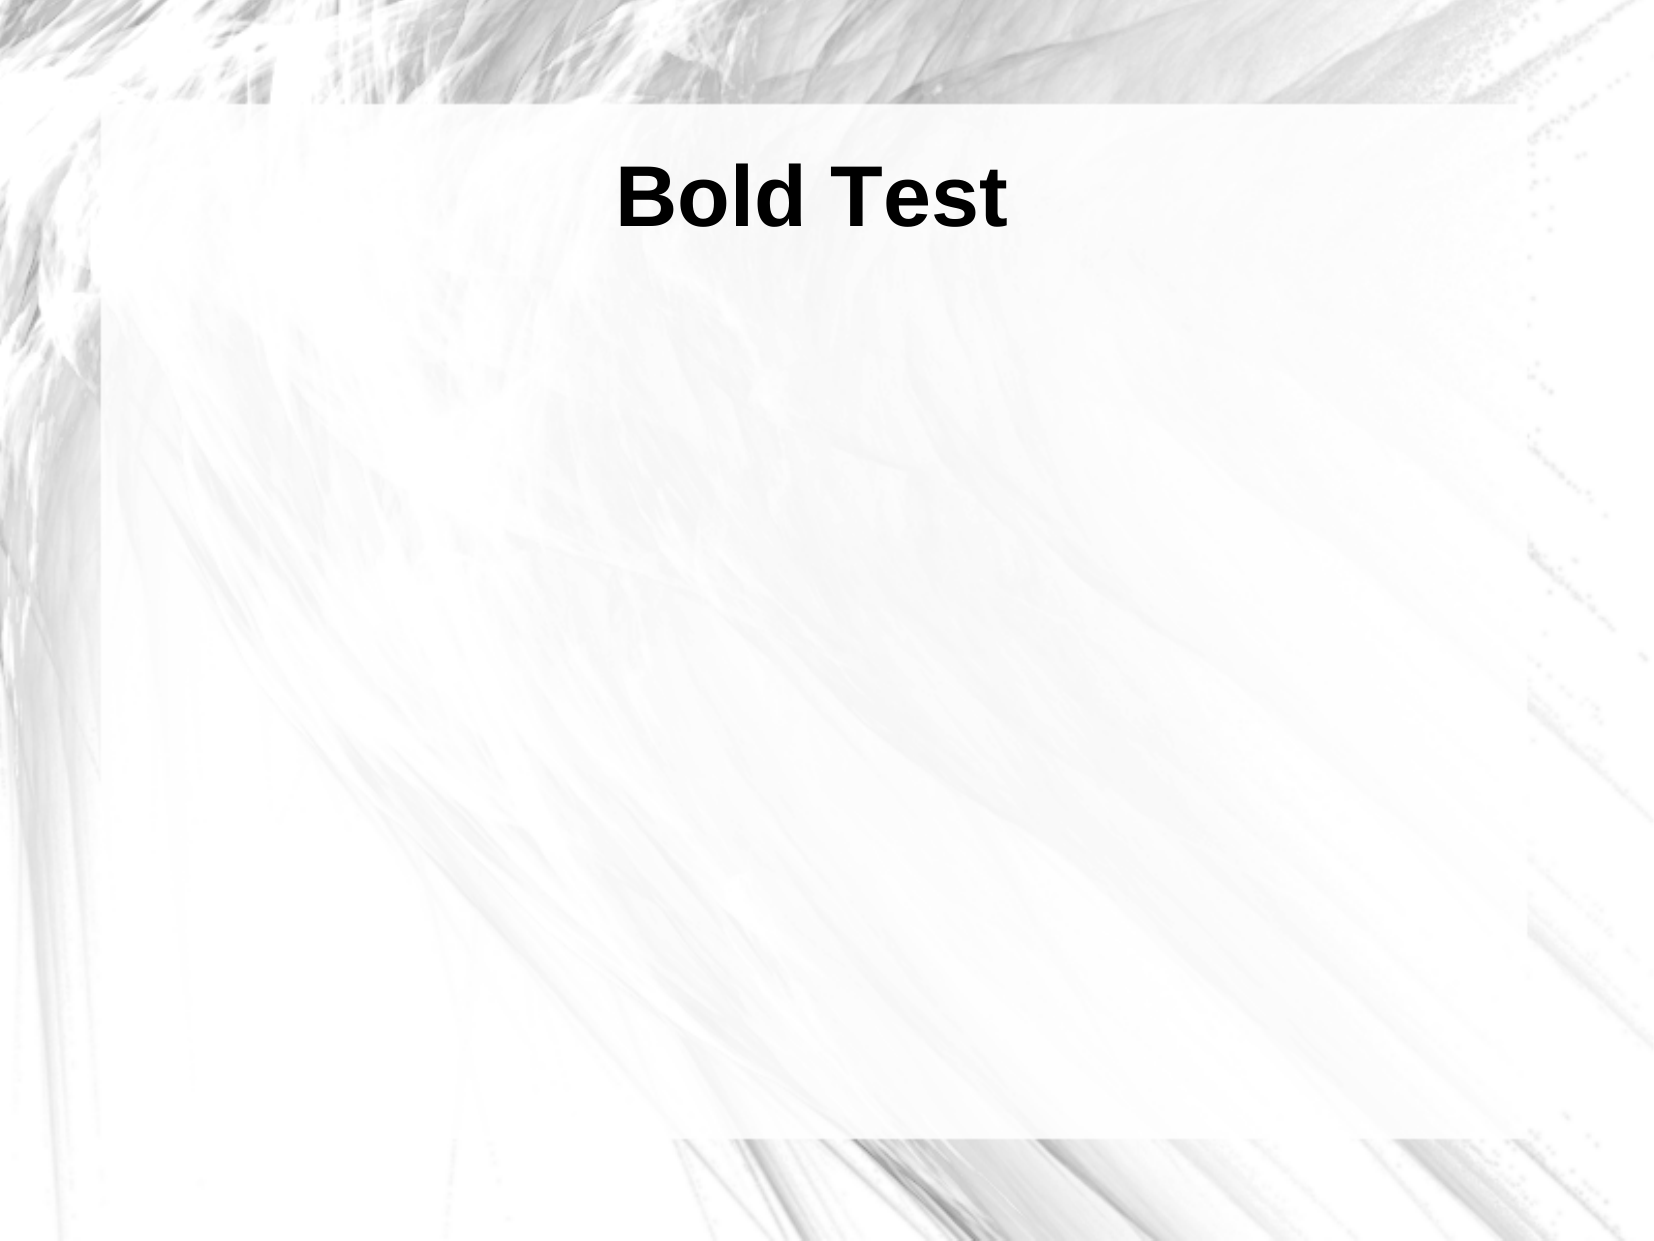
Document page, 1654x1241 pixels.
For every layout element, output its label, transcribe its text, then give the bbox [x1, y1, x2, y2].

picture [0, 0, 1654, 1241]
title Bold Test [118, 112, 1506, 281]
